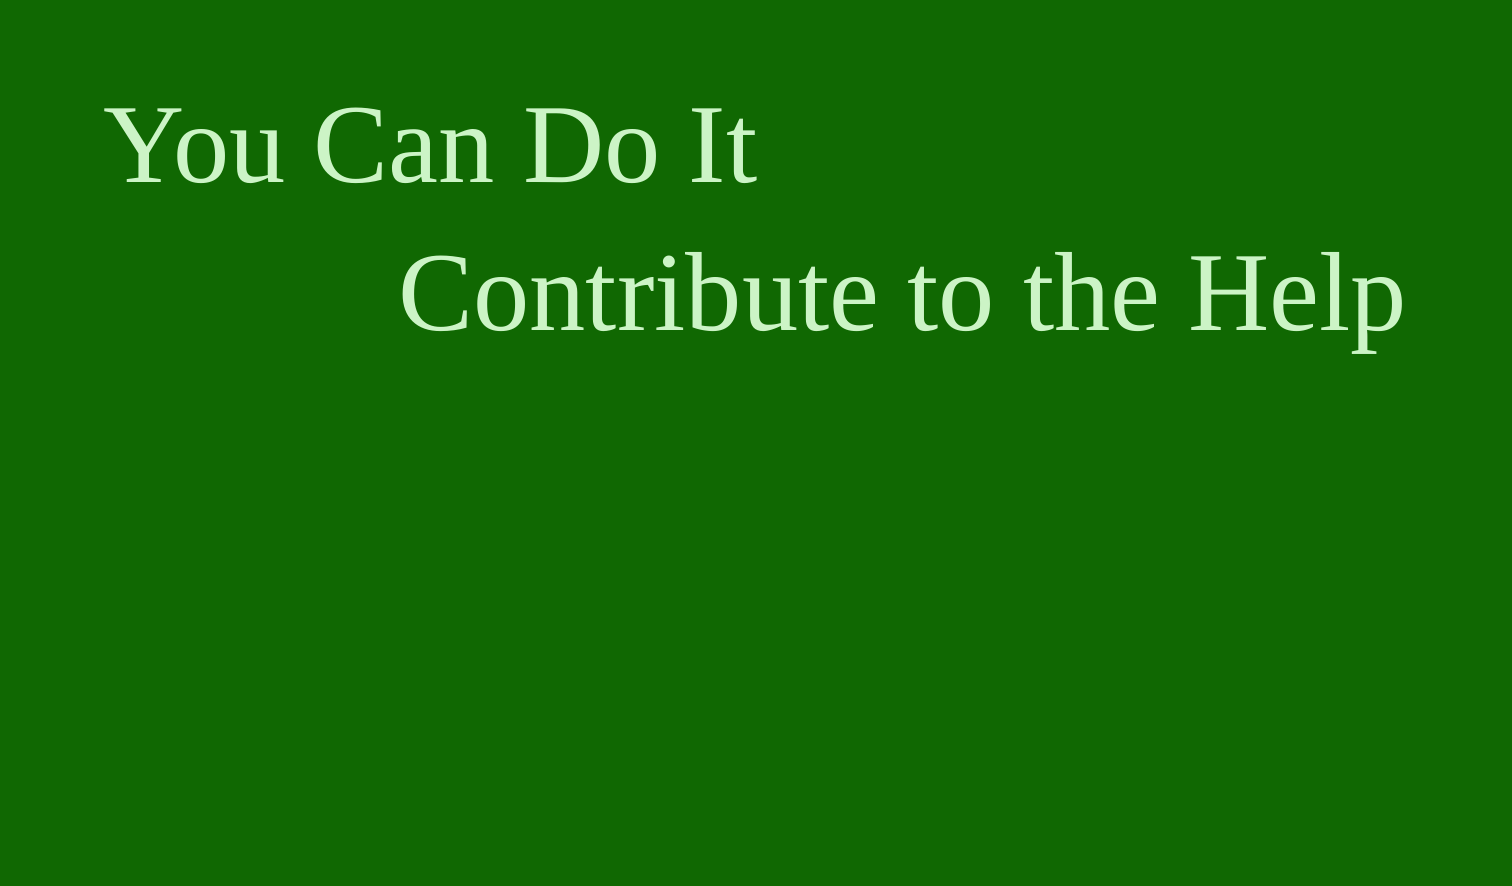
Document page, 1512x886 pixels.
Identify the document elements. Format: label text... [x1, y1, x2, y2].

picture [0, 59, 1512, 886]
subtitle You Can Do It Contribute to the Help [25, 6, 1487, 277]
